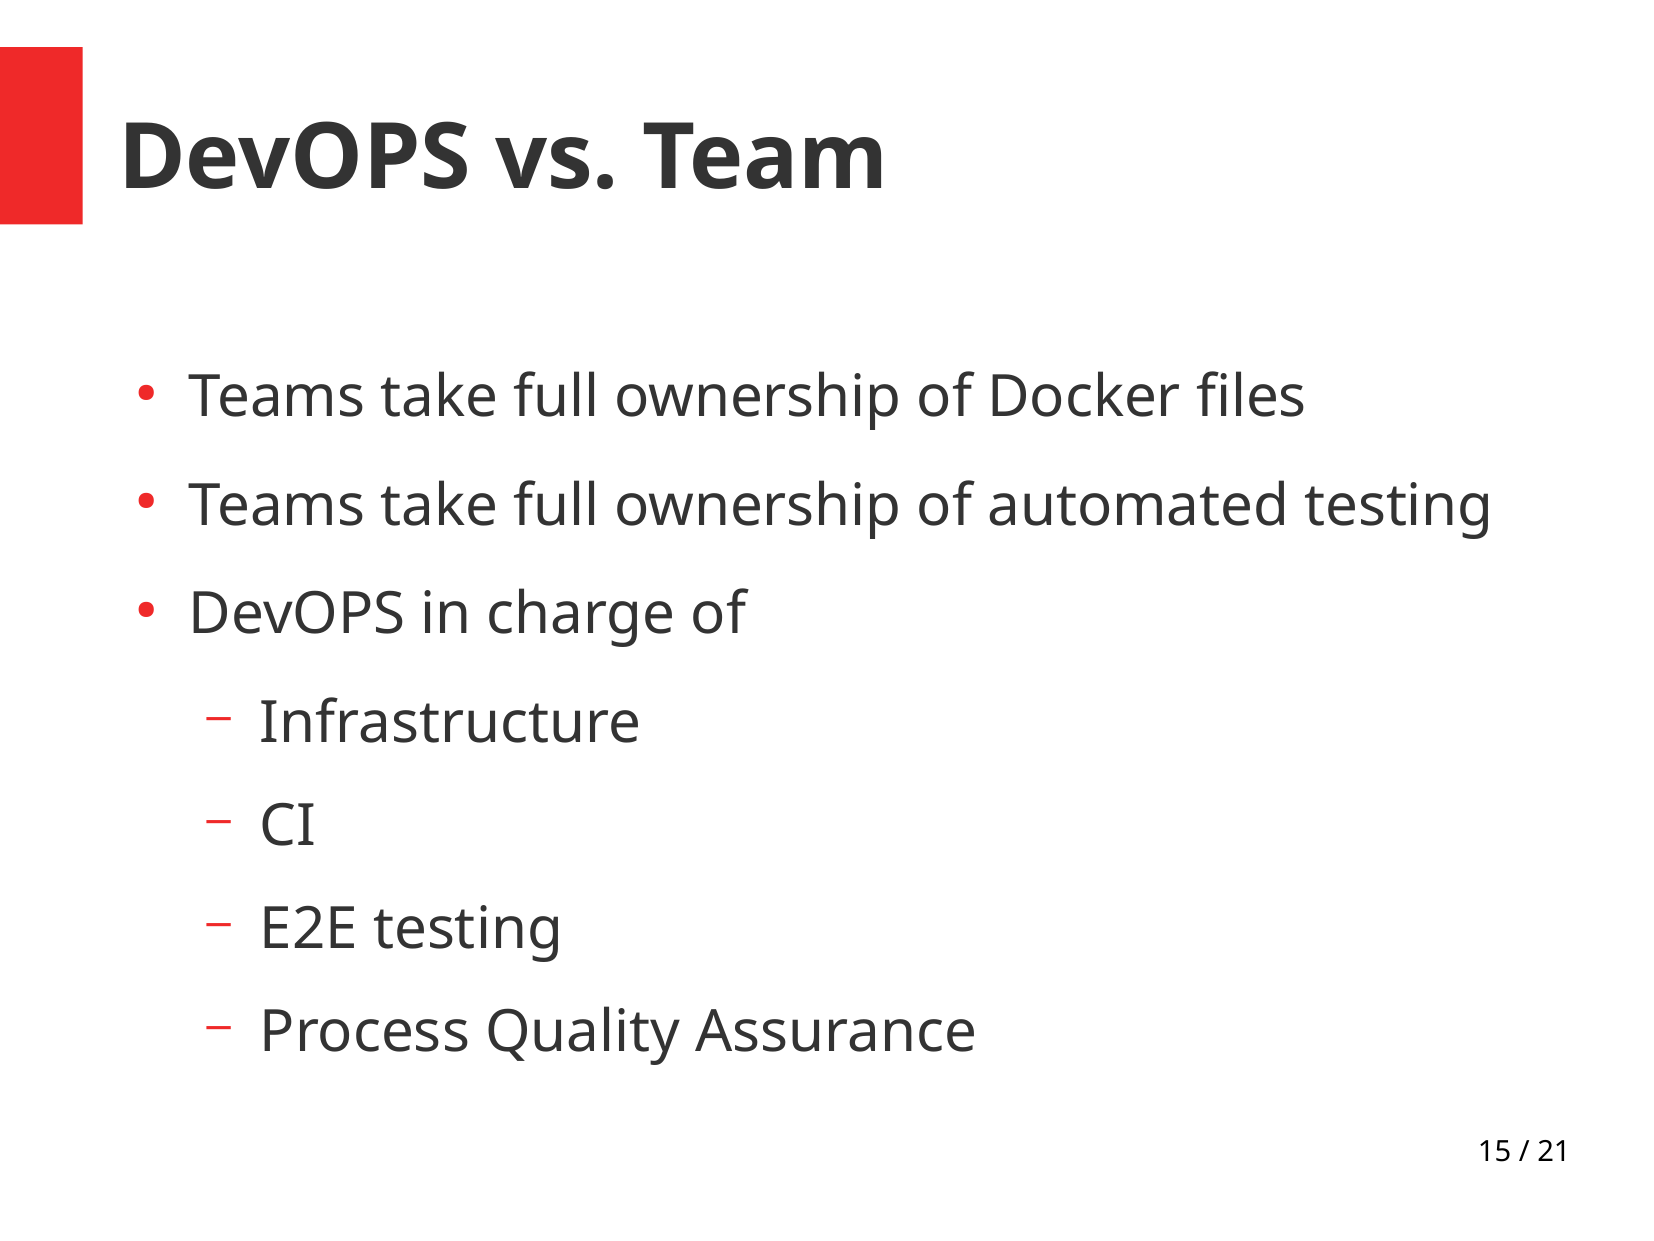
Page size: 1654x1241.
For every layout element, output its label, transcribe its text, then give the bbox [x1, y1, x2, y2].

title DevOPS vs. Team [118, 49, 1571, 257]
list Teams take full ownership of Docker files Teams take full ownership of automated testing DevOPS in charge of Infrastructure CI E2E testing Process Quality Assurance [118, 354, 1536, 1074]
